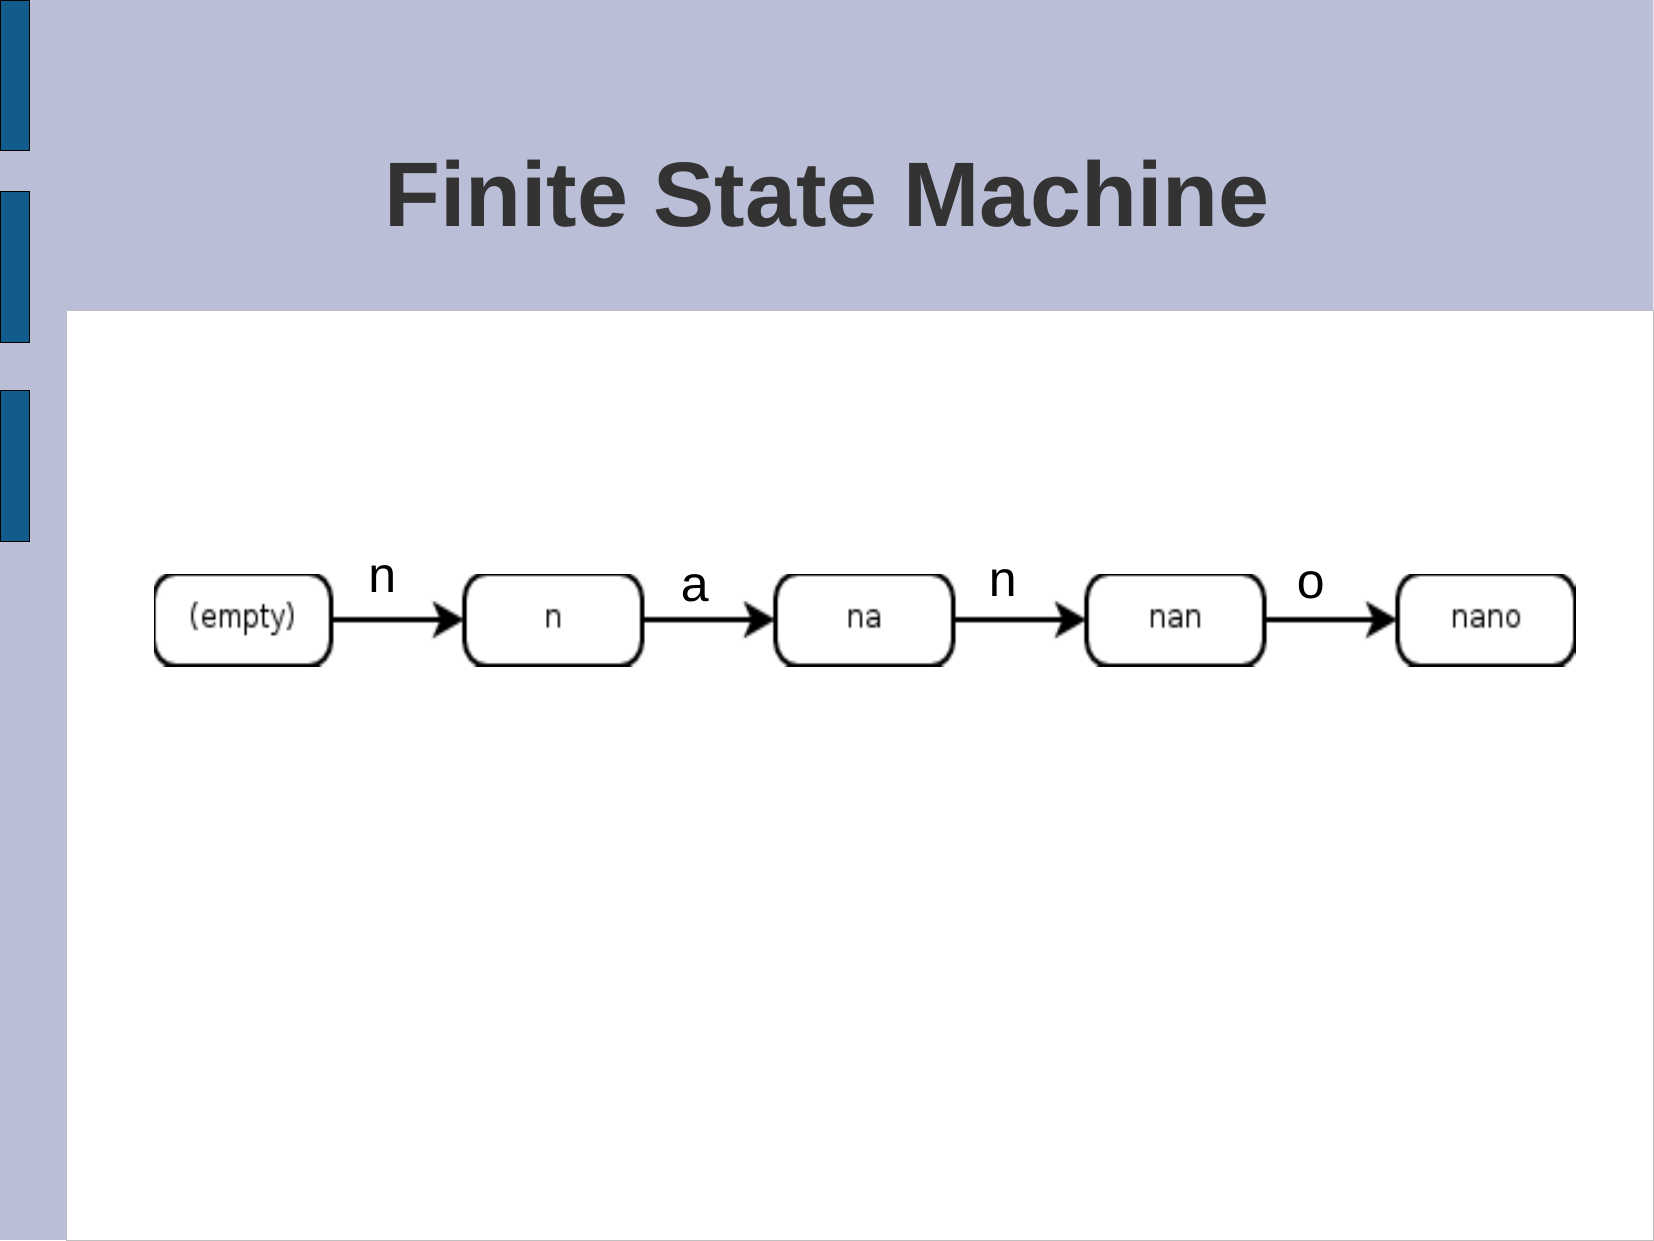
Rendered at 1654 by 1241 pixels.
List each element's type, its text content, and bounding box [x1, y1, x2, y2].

picture [154, 574, 1576, 668]
text_box n [988, 551, 1017, 608]
title Finite State Machine [121, 91, 1534, 299]
text_box o [1296, 553, 1325, 610]
text_box n [368, 546, 397, 603]
text_box a [680, 555, 709, 612]
